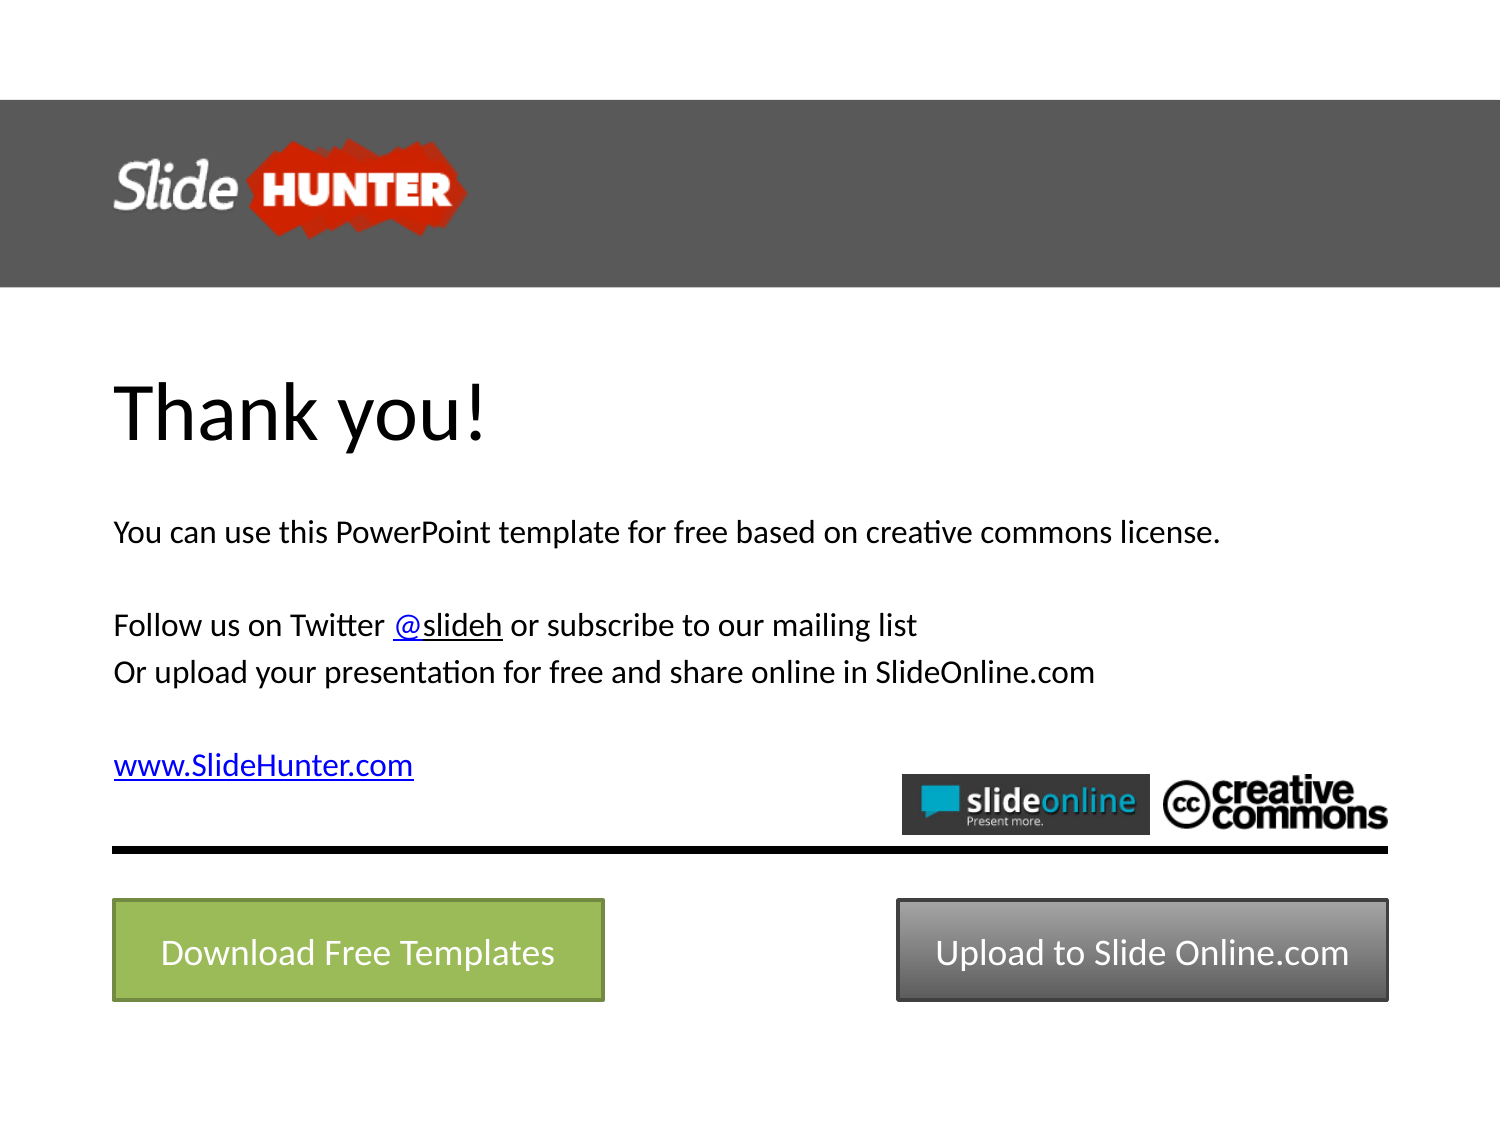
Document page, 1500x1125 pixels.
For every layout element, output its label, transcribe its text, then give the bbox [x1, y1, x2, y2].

picture [902, 774, 1150, 835]
picture [1163, 774, 1388, 830]
text_box [0, 99, 1500, 288]
text_box Download Free Templates [113, 900, 603, 1000]
text_box Upload to Slide Online.com [898, 900, 1388, 1000]
text_box Thank you! You can use this PowerPoint template for free based on creative commons license. Follow us on Twitter @slideh or subscribe to our mailing list Or upload your presentation for free and share online in SlideOnline.com www.SlideHunter.com [98, 349, 1449, 1005]
picture [112, 137, 469, 241]
